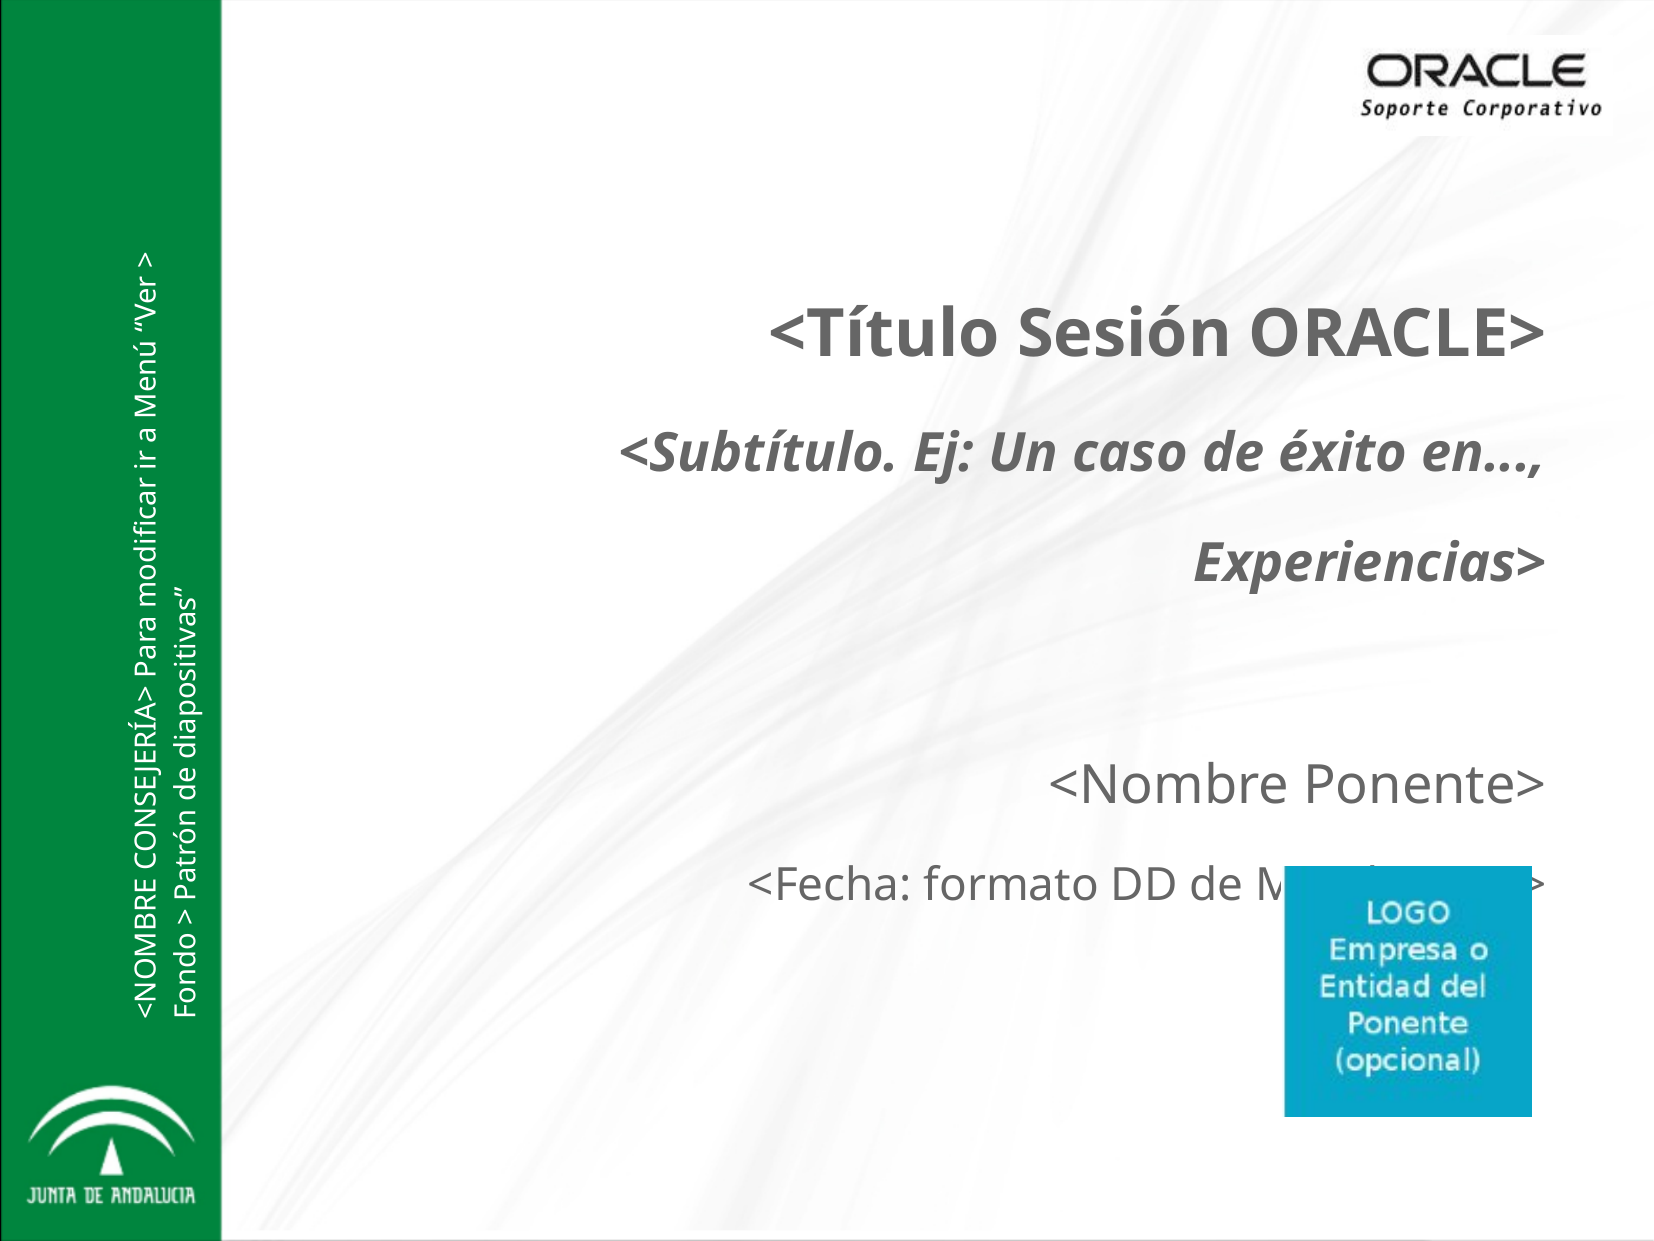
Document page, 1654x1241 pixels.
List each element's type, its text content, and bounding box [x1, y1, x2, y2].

picture [0, 0, 1654, 1241]
subtitle <Título Sesión ORACLE> <Subtítulo. Ej: Un caso de éxito en..., Experiencias> <Nombre Ponente> <Fecha: formato DD de MM de YYYY> [301, 171, 1548, 1028]
